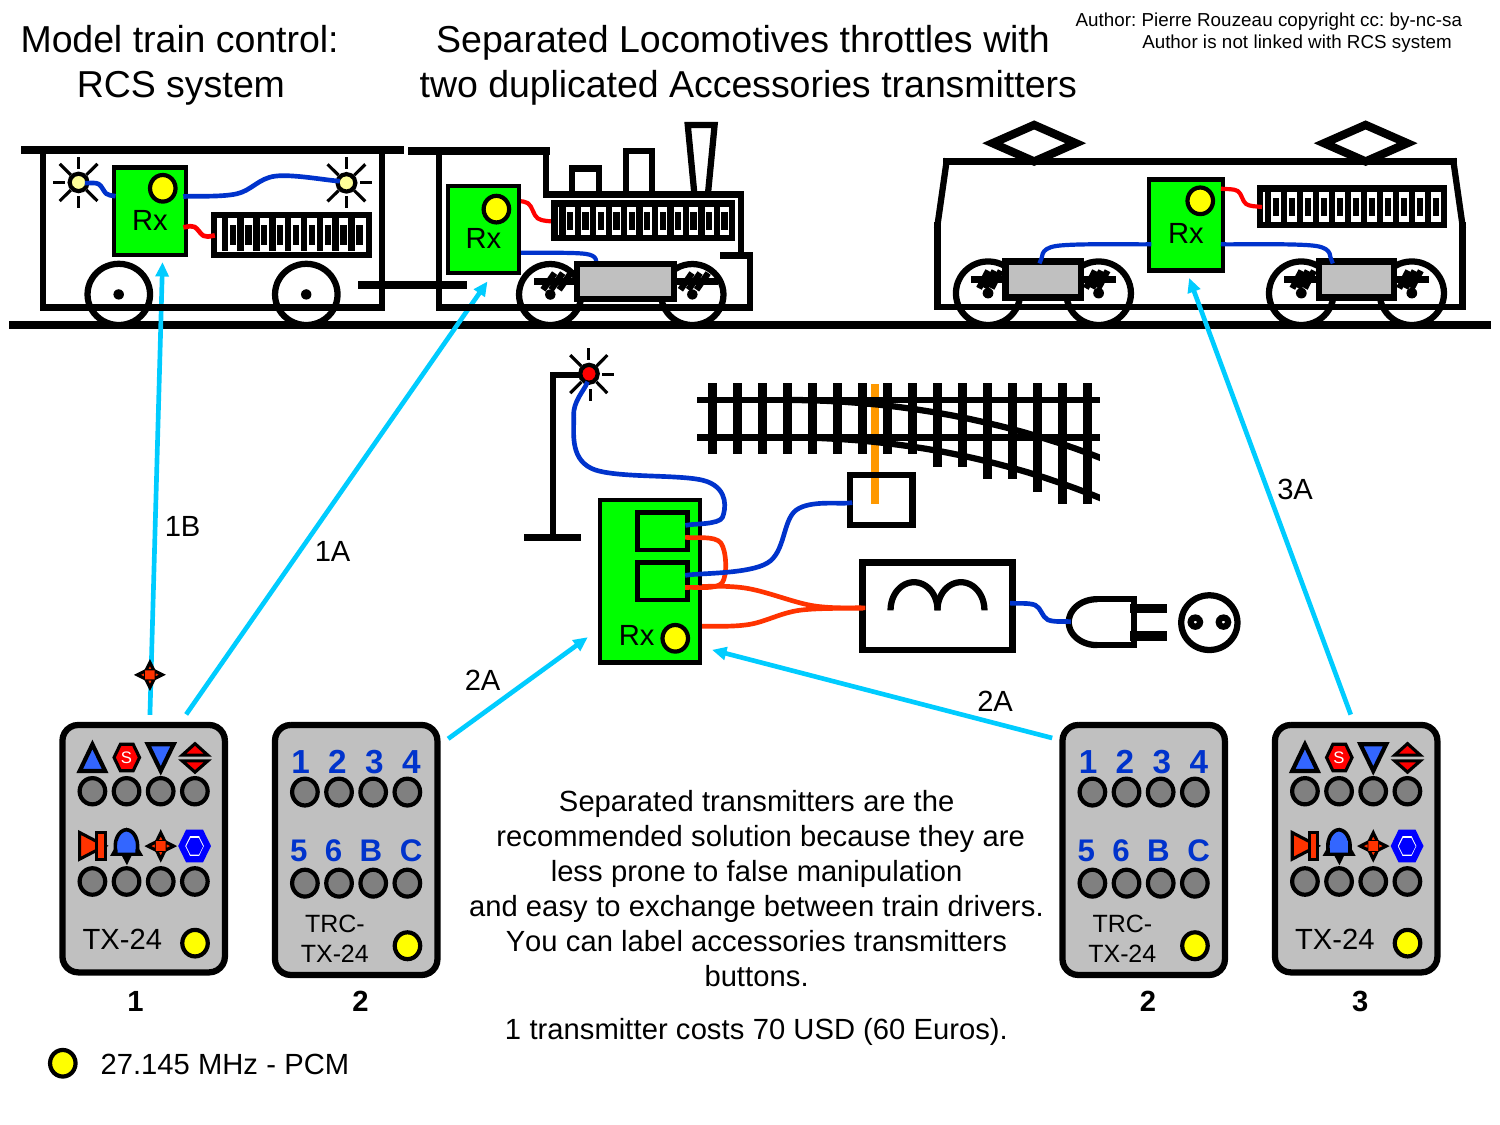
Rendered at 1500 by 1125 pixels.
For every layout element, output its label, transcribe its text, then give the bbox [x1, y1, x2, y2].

text_box 2 [1124, 976, 1176, 1026]
text_box [280, 311, 333, 326]
text_box 5 6 B C [274, 822, 425, 876]
text_box Author: Pierre Rouzeau copyright cc: by-nc-sa Author is not linked with RCS system [1037, 0, 1500, 63]
text_box [1273, 310, 1329, 326]
text_box 2A [962, 674, 1038, 726]
text_box [572, 168, 599, 195]
text_box S [1317, 739, 1361, 775]
text_box [524, 311, 577, 326]
text_box TX-24 [62, 912, 183, 963]
text_box [687, 124, 715, 191]
text_box Rx [600, 608, 674, 660]
text_box [275, 263, 338, 304]
text_box [666, 311, 719, 326]
text_box 2 [337, 974, 388, 1026]
text_box TX-24 [1275, 912, 1395, 963]
text_box [277, 724, 435, 732]
text_box 3 [1337, 974, 1388, 1026]
text_box [69, 173, 87, 192]
text_box [87, 263, 151, 304]
text_box [554, 203, 733, 238]
text_box [447, 263, 520, 273]
text_box 3A [1262, 462, 1338, 513]
text_box [213, 214, 370, 255]
text_box Separated Locomotives throttles with two duplicated Accessories transmitters [400, 7, 1092, 113]
text_box [1268, 261, 1445, 304]
text_box [690, 577, 700, 585]
text_box 1 2 3 4 [1062, 732, 1225, 788]
text_box 5 6 B C [1089, 822, 1225, 876]
text_box [580, 364, 598, 383]
text_box Rx [114, 193, 186, 245]
text_box [1100, 602, 1131, 642]
text_box 1 2 3 4 [274, 732, 438, 788]
text_box [519, 263, 724, 304]
text_box [955, 261, 1131, 304]
text_box [274, 788, 425, 822]
text_box [50, 1049, 76, 1077]
text_box [337, 174, 356, 192]
text_box [114, 245, 186, 255]
text_box [1065, 349, 1500, 1125]
text_box Separated transmitters are the recommended solution because they are less prone to false manipulation and easy to exchange between train drivers. You can label accessories transmitters buttons. 1 transmitter costs 70 USD (60 Euros). [425, 774, 1089, 1054]
text_box [114, 167, 186, 202]
text_box 2A [450, 653, 526, 705]
text_box 1 [112, 974, 163, 1026]
text_box [960, 310, 1016, 326]
text_box [690, 527, 700, 535]
text_box Rx [1149, 206, 1223, 258]
text_box [1149, 179, 1223, 215]
text_box [447, 185, 520, 223]
text_box [1149, 258, 1223, 271]
text_box 1B [150, 499, 226, 551]
text_box [599, 499, 700, 663]
text_box TRC-TX-24 [275, 899, 395, 976]
text_box TRC-TX-24 [1089, 899, 1183, 976]
text_box 1A [300, 524, 376, 576]
text_box Rx [447, 211, 520, 263]
text_box 27.145 MHz - PCM [62, 1037, 388, 1088]
text_box [640, 565, 685, 598]
text_box [1384, 310, 1440, 326]
text_box [640, 515, 685, 548]
text_box S [105, 739, 148, 775]
text_box [137, 662, 163, 688]
text_box [625, 151, 653, 195]
text_box [62, 724, 225, 973]
text_box [274, 876, 425, 976]
text_box [862, 562, 1013, 651]
text_box [92, 311, 146, 326]
text_box Model train control: RCS system [5, 7, 400, 120]
text_box [1259, 188, 1445, 225]
text_box [1071, 310, 1127, 326]
